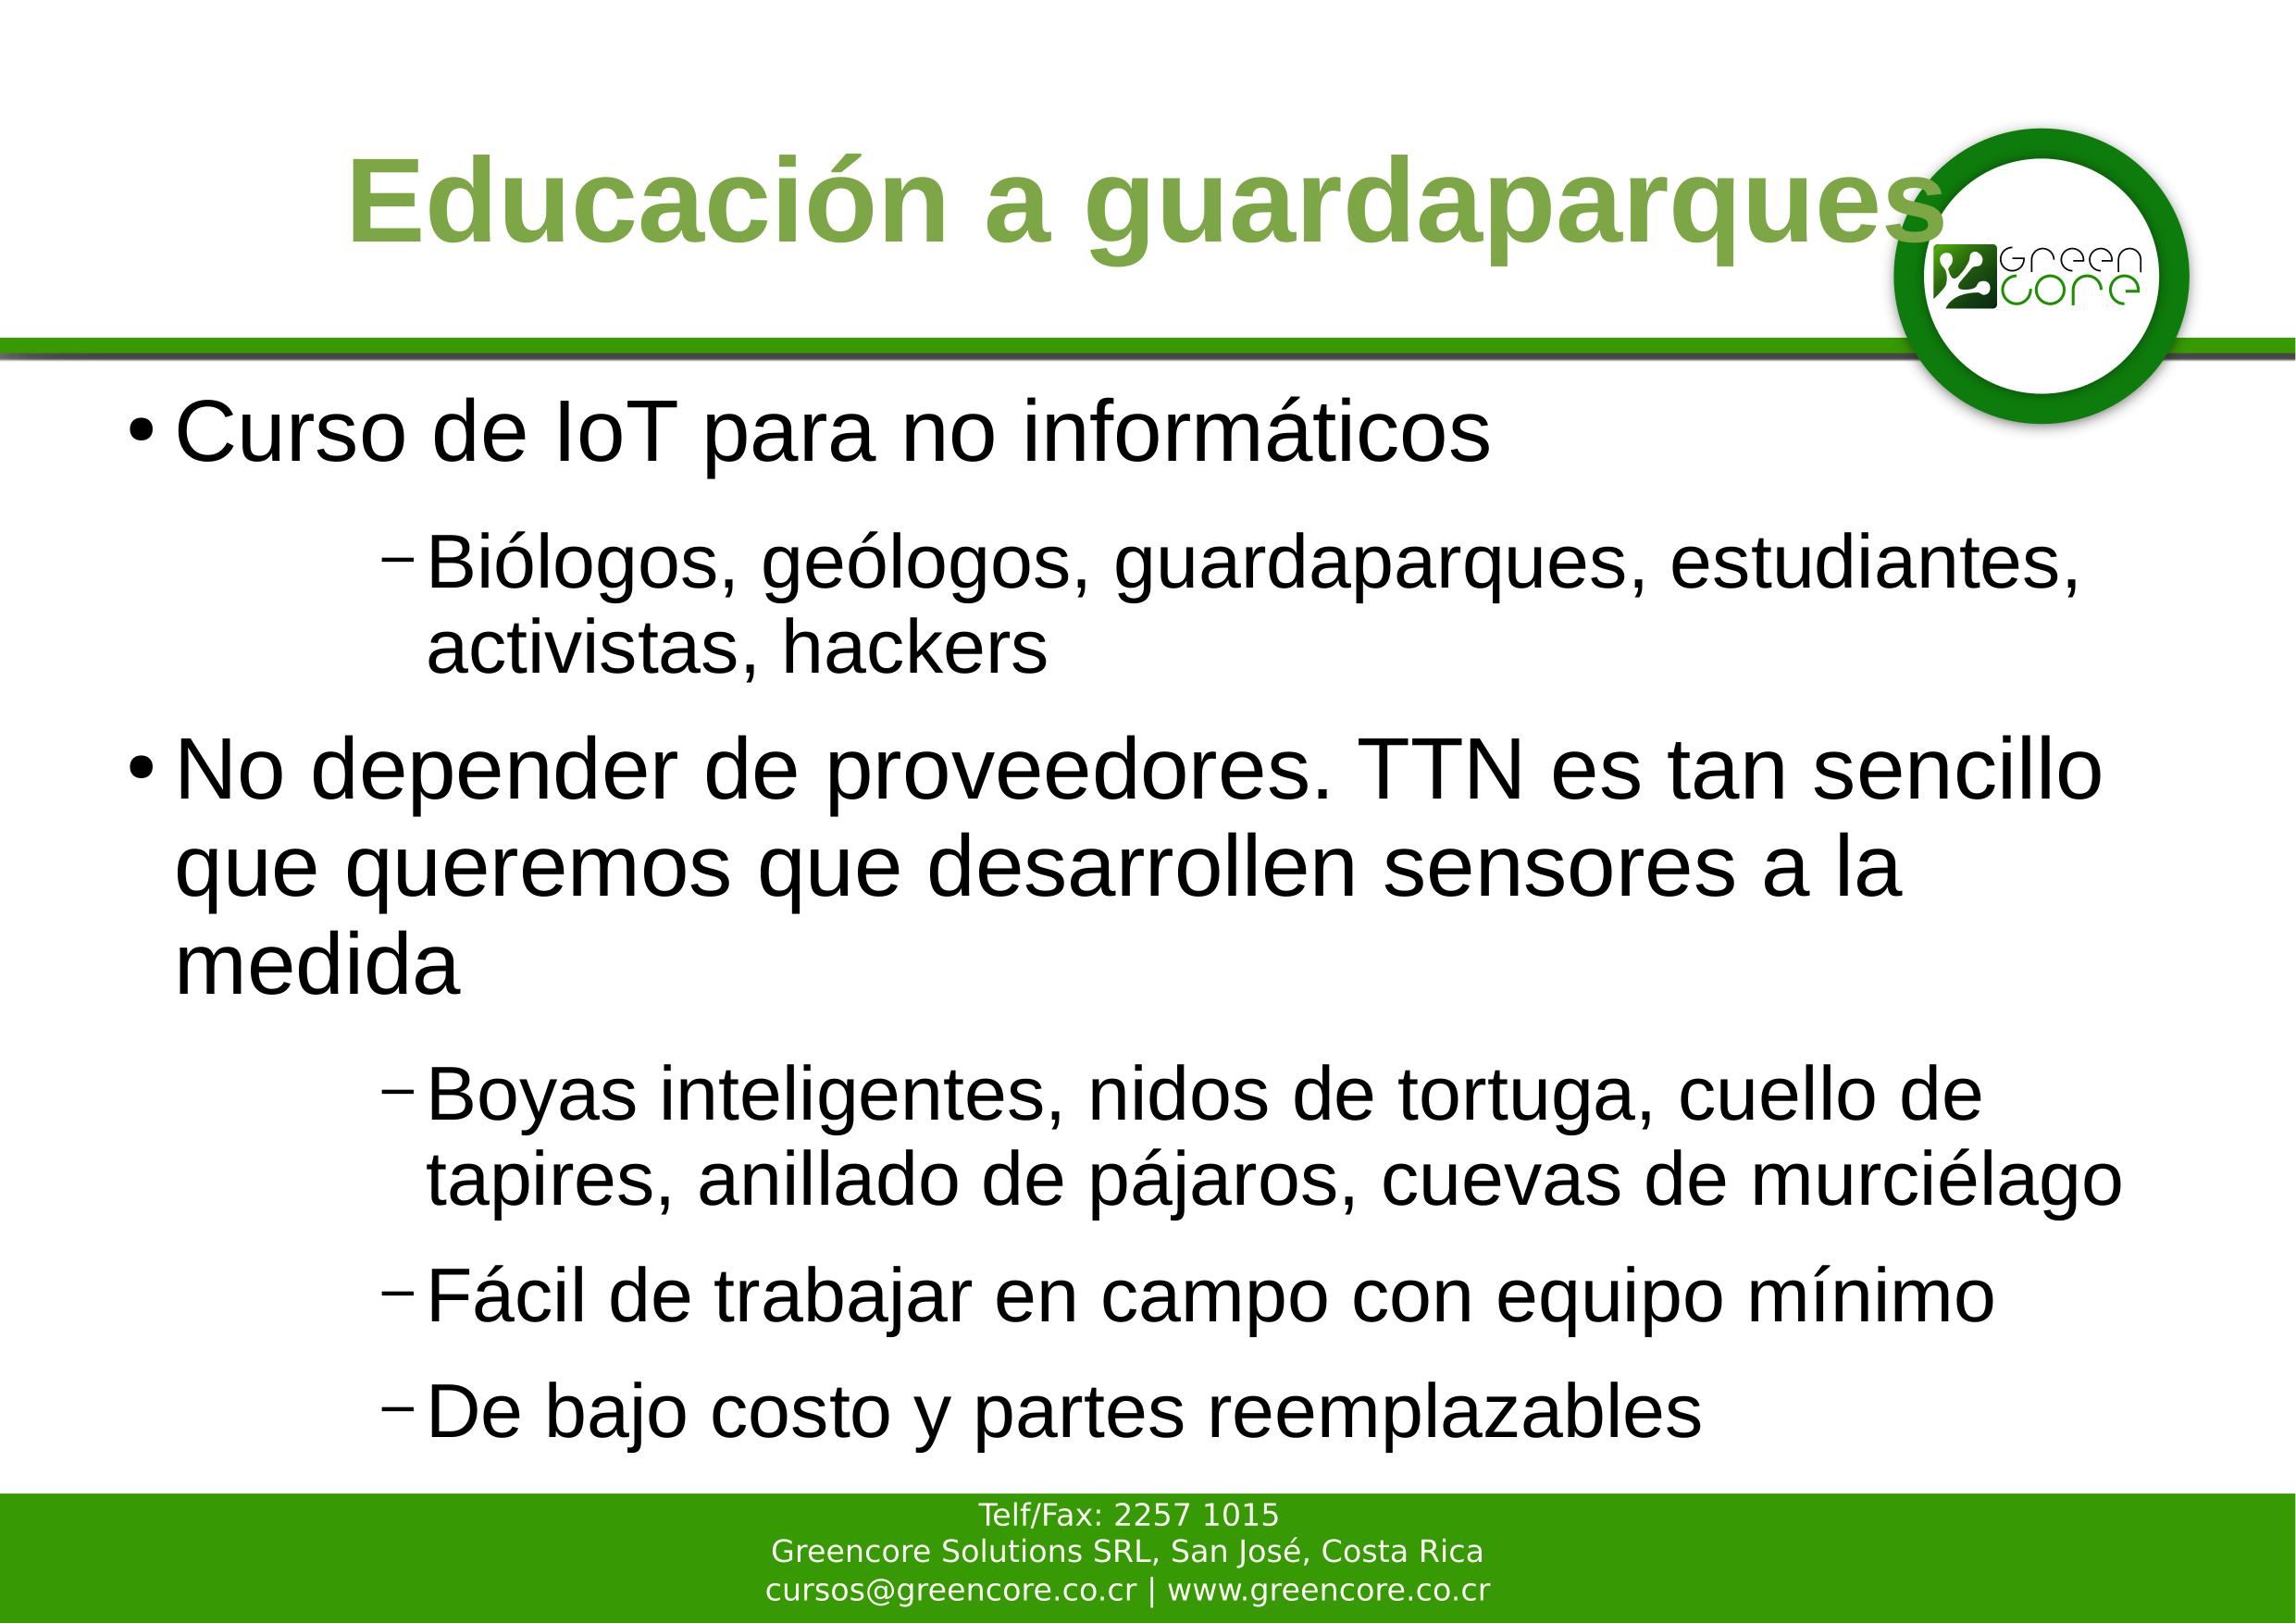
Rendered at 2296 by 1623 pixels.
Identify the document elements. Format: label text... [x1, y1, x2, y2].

list Curso de IoT para no informáticos Biólogos, geólogos, guardaparques, estudiantes, activistas, hackers No depender de proveedores. TTN es tan sencillo que queremos que desarrollen sensores a la medida Boyas inteligentes, nidos de tortuga, cuello de tapires, anillado de pájaros, cuevas de murciélago Fácil de trabajar en campo con equipo mínimo De bajo costo y partes reemplazables [109, 382, 2176, 1492]
picture [0, 0, 2296, 1623]
title Educación a guardaparques [115, 64, 2181, 336]
